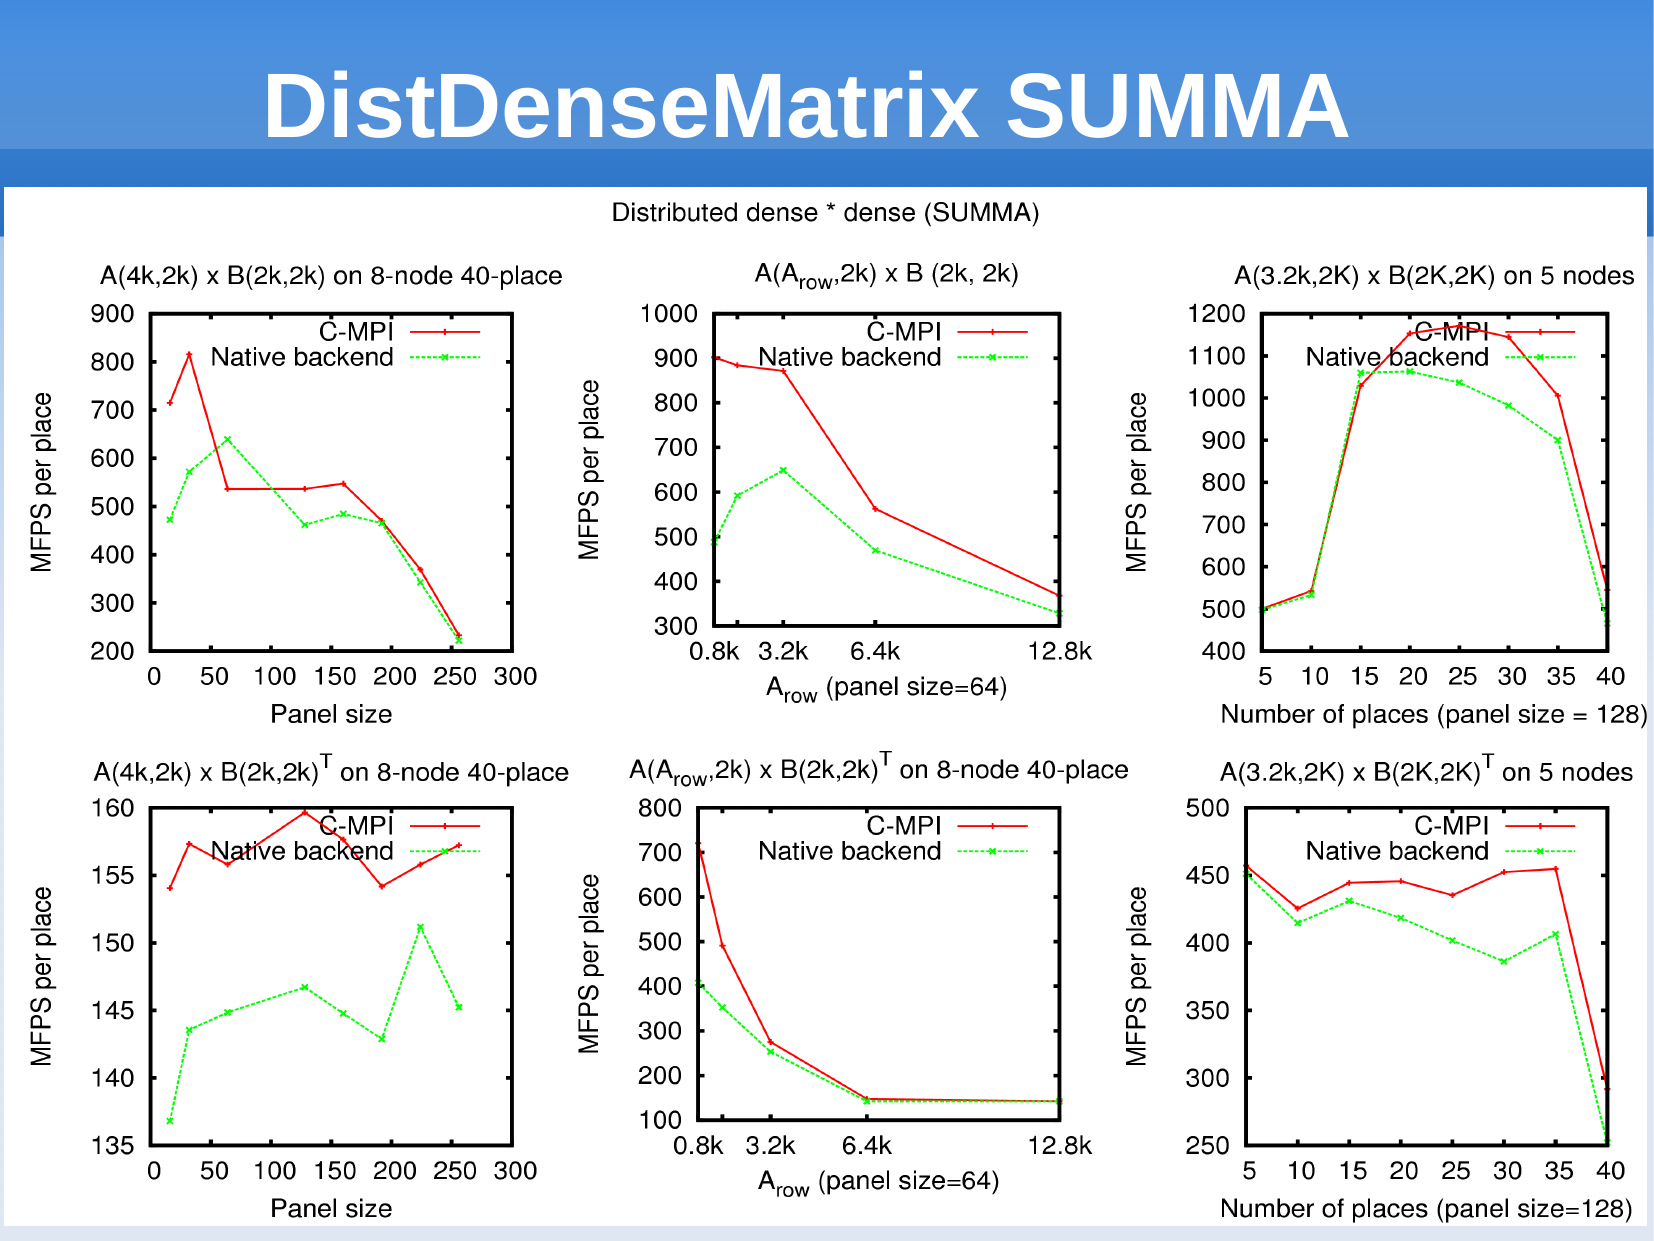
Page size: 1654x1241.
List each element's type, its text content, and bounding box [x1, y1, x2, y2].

title DistDenseMatrix SUMMA [76, 0, 1565, 187]
picture [4, 187, 1648, 1229]
